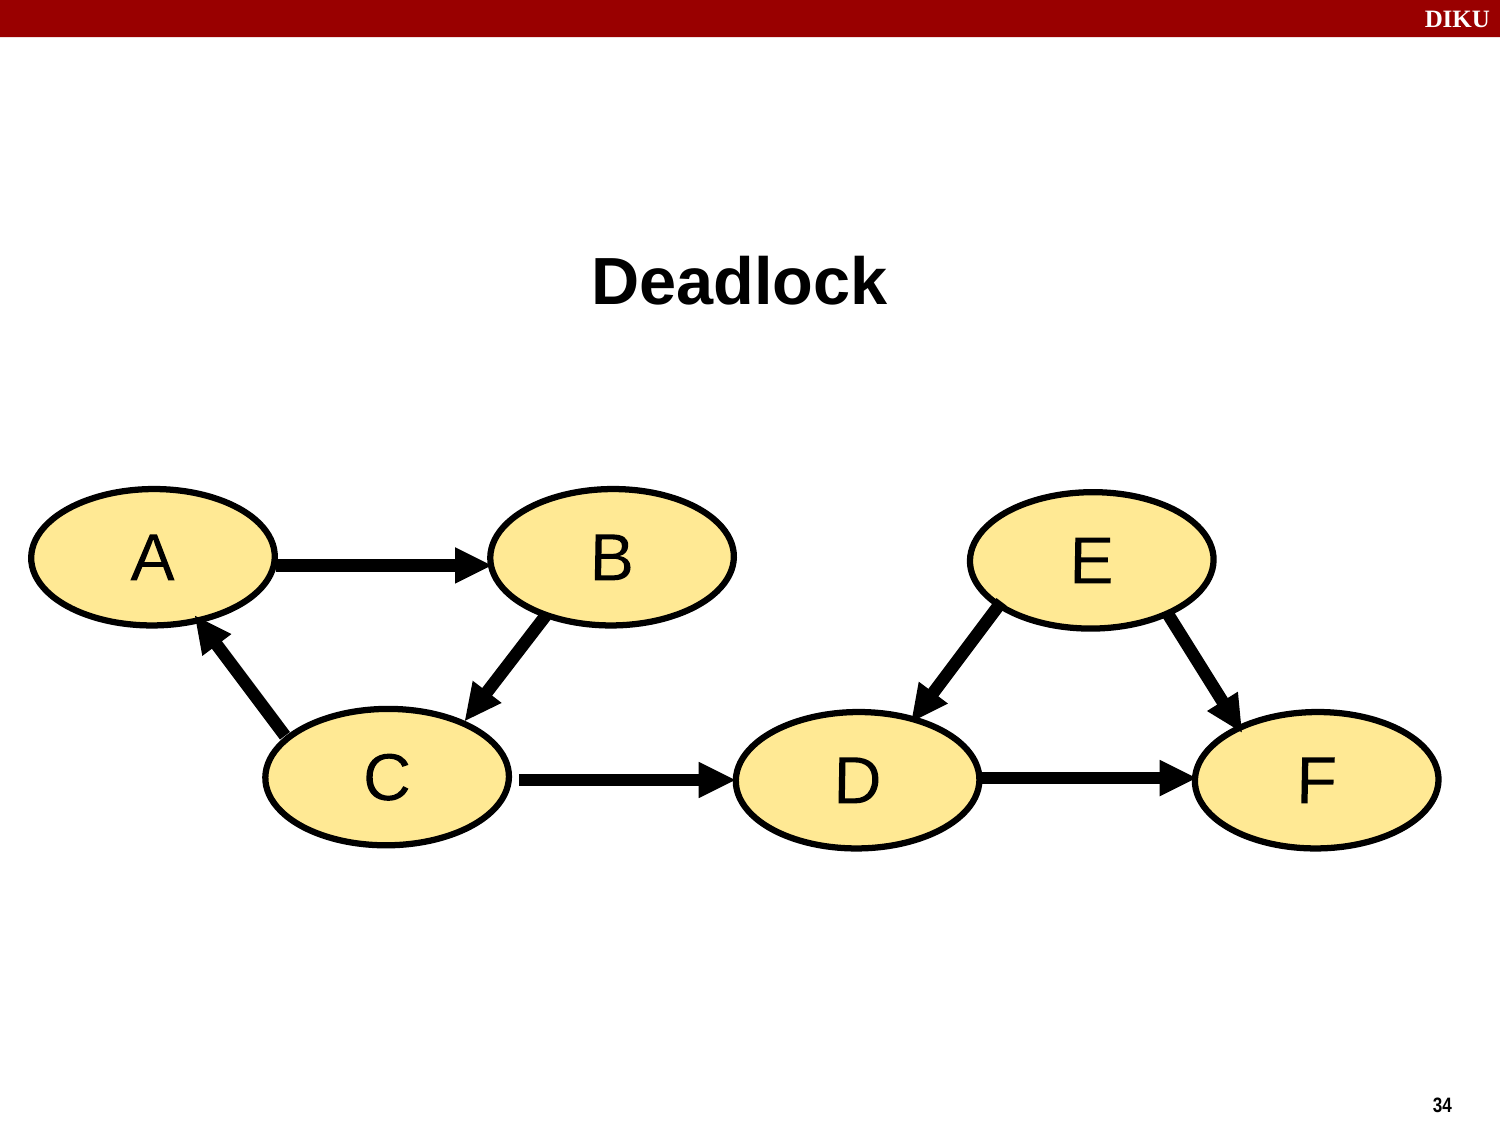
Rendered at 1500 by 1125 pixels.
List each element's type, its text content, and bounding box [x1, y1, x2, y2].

text_box A [31, 489, 275, 626]
text_box B [490, 489, 734, 626]
text_box E [969, 492, 1214, 629]
text_box Deadlock [521, 236, 957, 326]
text_box F [1194, 712, 1439, 849]
text_box C [265, 708, 509, 846]
text_box D [735, 712, 980, 849]
